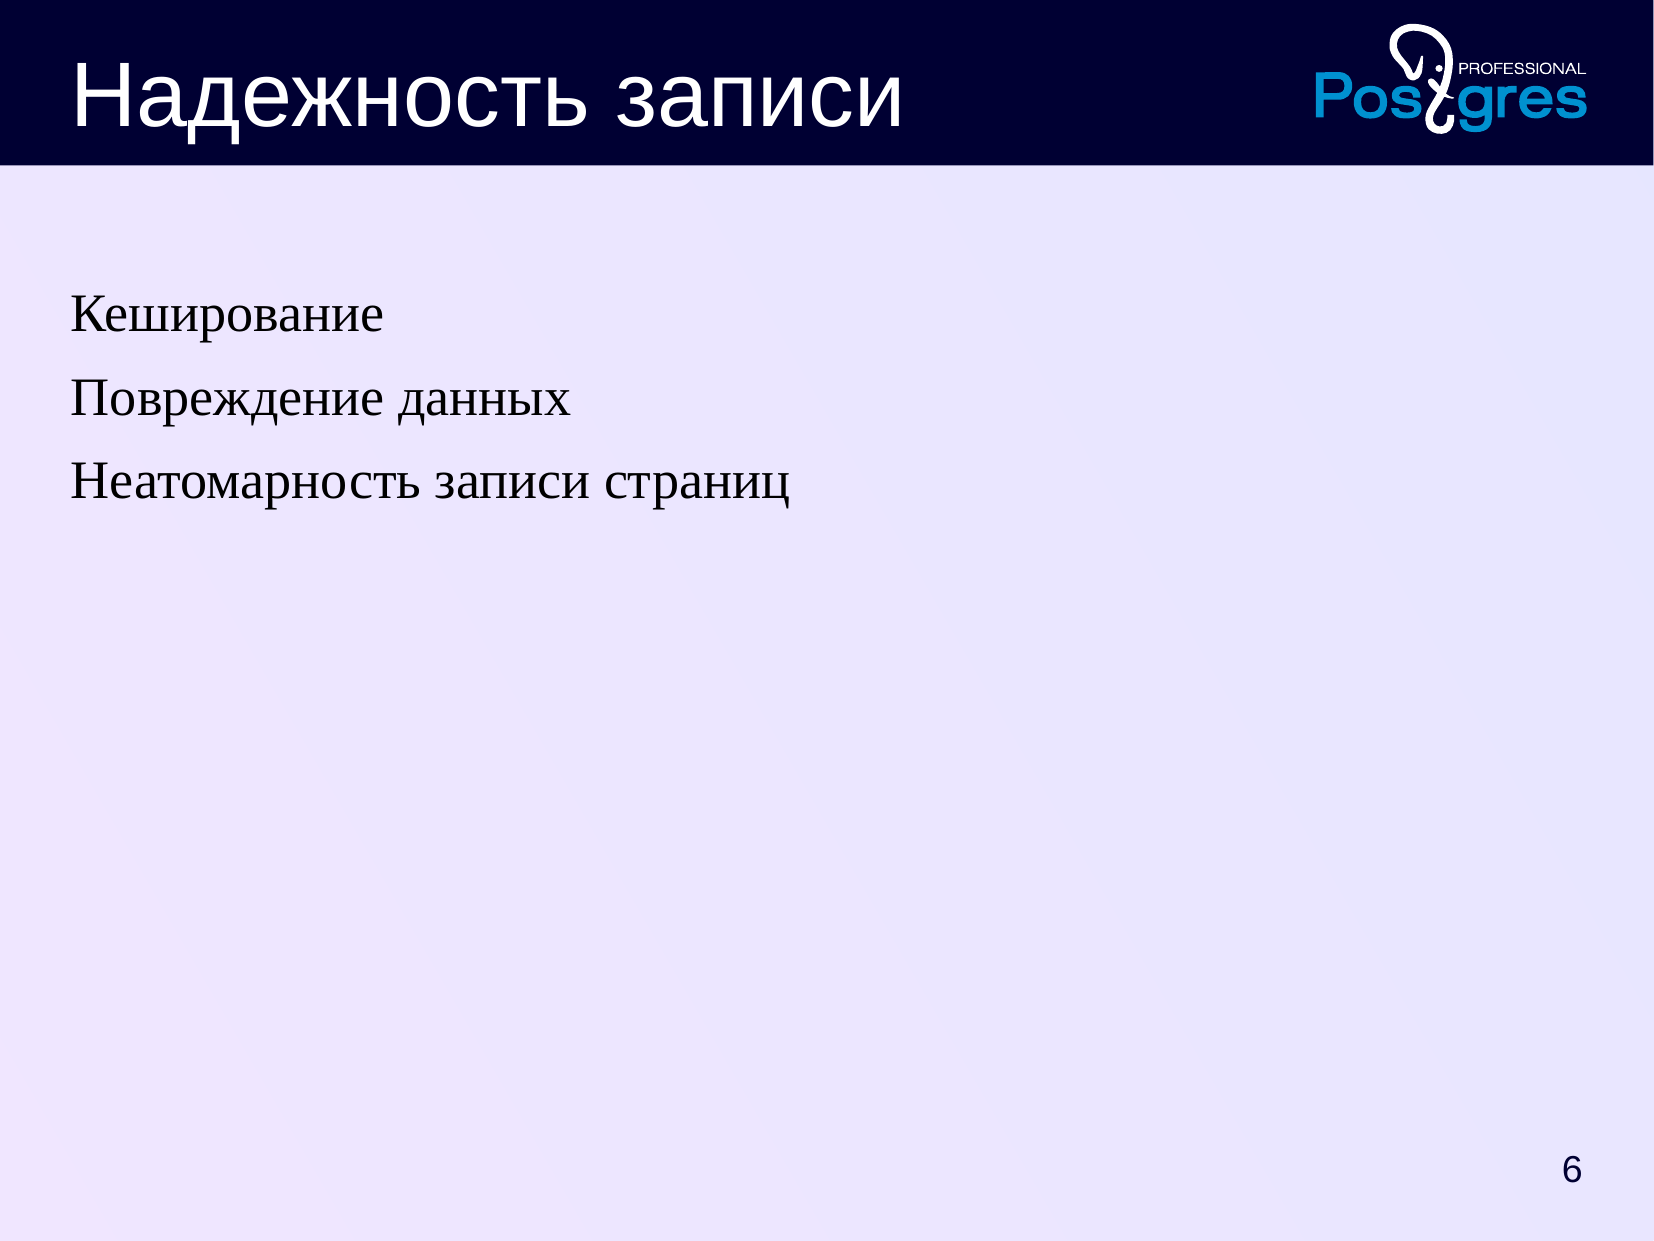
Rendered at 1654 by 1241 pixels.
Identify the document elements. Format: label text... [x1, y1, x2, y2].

title Надежность записи [70, 43, 1241, 147]
list Кеширование Повреждение данных Неатомарность записи страниц [70, 283, 1559, 1003]
